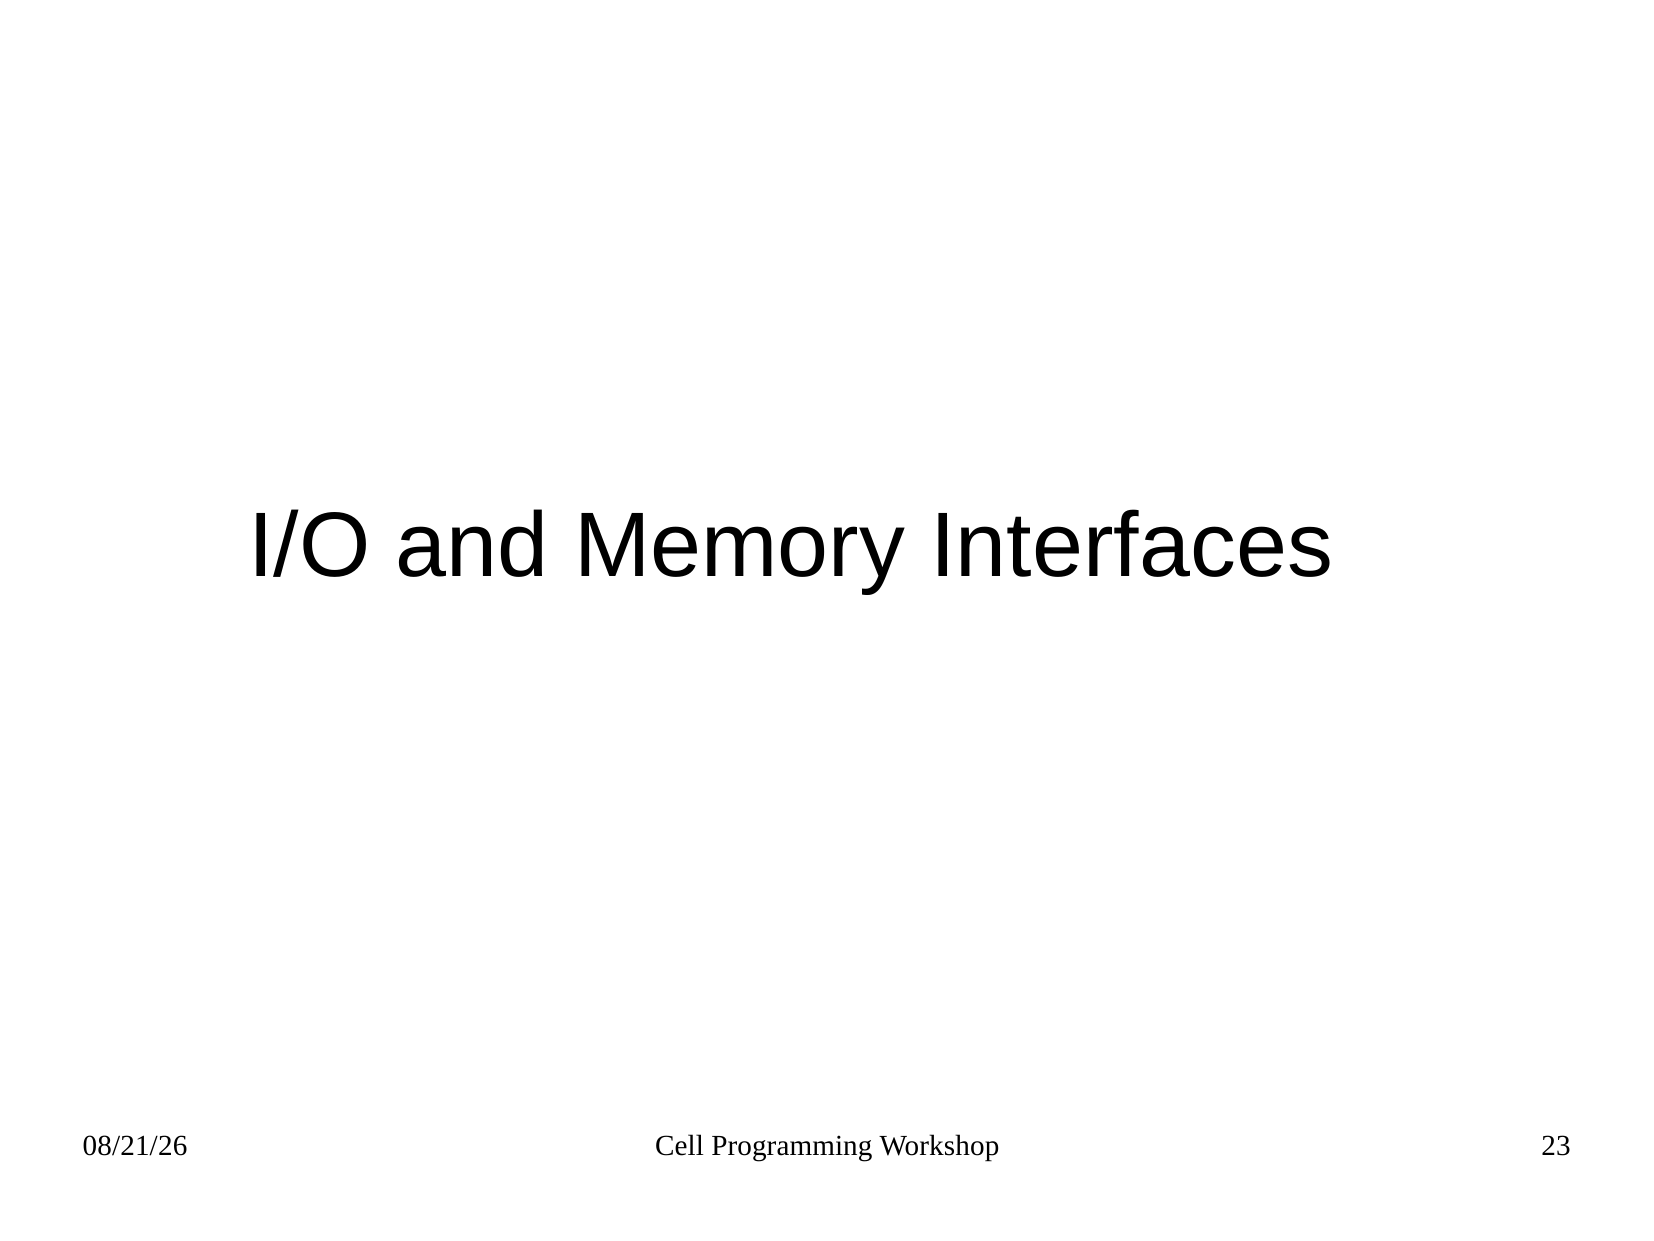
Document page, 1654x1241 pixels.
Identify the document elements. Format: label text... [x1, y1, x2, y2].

title I/O and Memory Interfaces [45, 485, 1537, 604]
